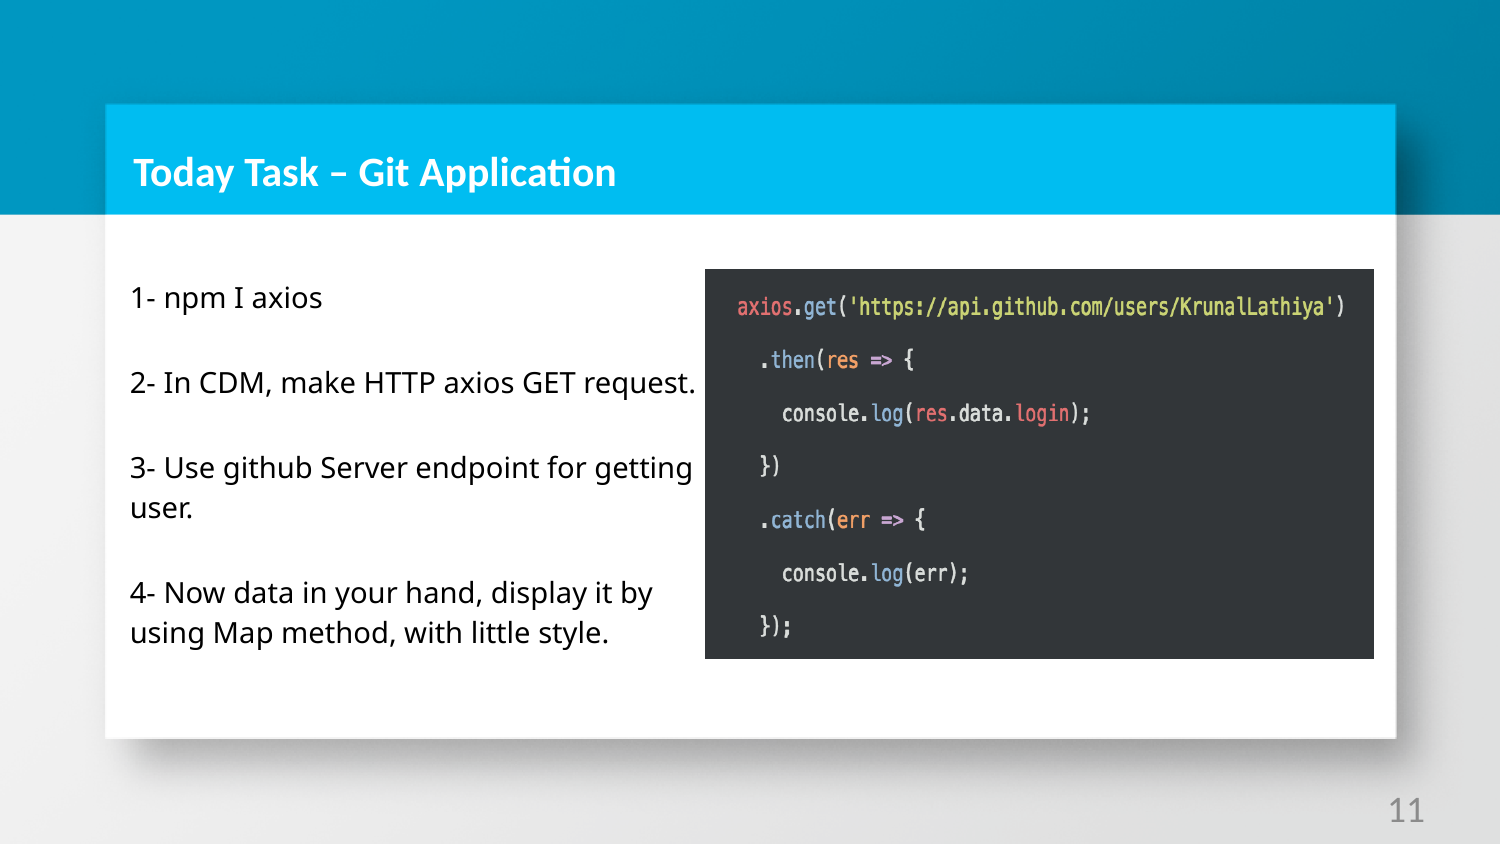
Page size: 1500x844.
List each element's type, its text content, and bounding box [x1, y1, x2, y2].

title Today Task – Git Application [131, 142, 901, 196]
picture [0, 215, 1500, 844]
text_box 1- npm I axios 2- In CDM, make HTTP axios GET request. 3- Use github Server endpoint for getting user. 4- Now data in your hand, display it by using Map method, with little style. [115, 270, 721, 685]
